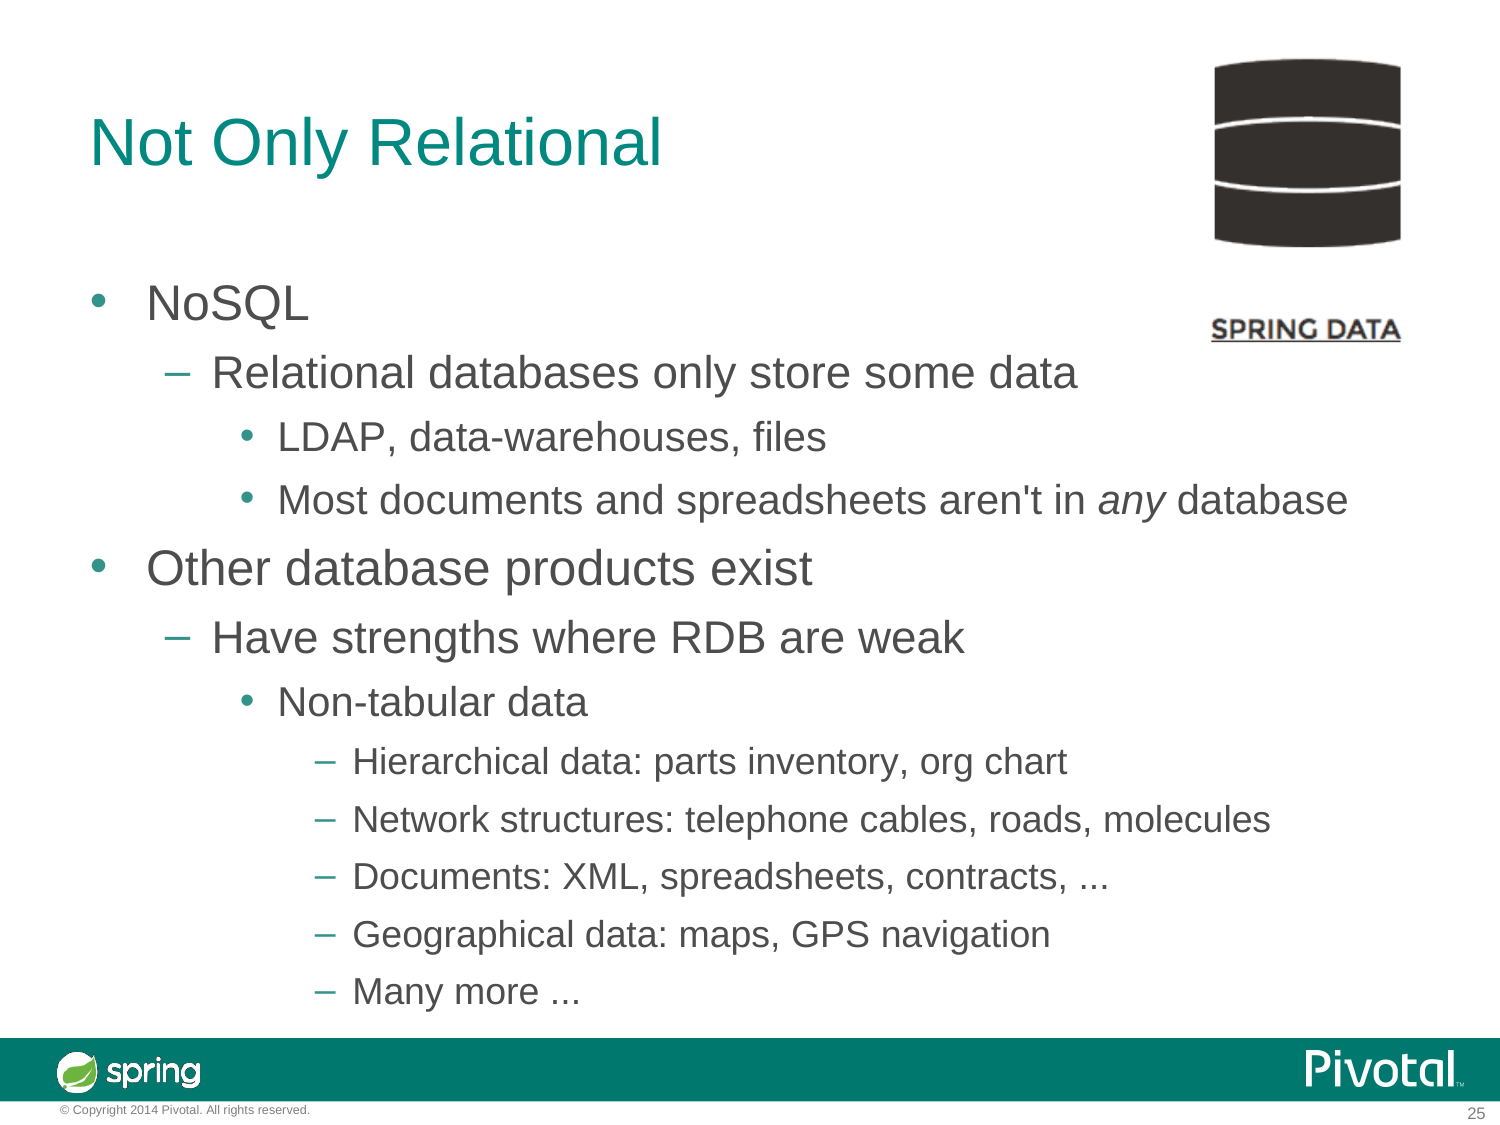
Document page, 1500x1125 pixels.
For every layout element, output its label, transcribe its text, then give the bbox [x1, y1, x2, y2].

picture [32, 1041, 210, 1103]
picture [1306, 1050, 1464, 1087]
picture [1130, 29, 1486, 363]
title Not Only Relational [75, 45, 1130, 233]
list NoSQL Relational databases only store some data LDAP, data-warehouses, files Most documents and spreadsheets aren't in any database Other database products exist Have strengths where RDB are weak Non-tabular data Hierarchical data: parts inventory, org chart Network structures: telephone cables, roads, molecules Documents: XML, spreadsheets, contracts, ... Geographical data: maps, GPS navigation Many more ... [75, 262, 1426, 1021]
